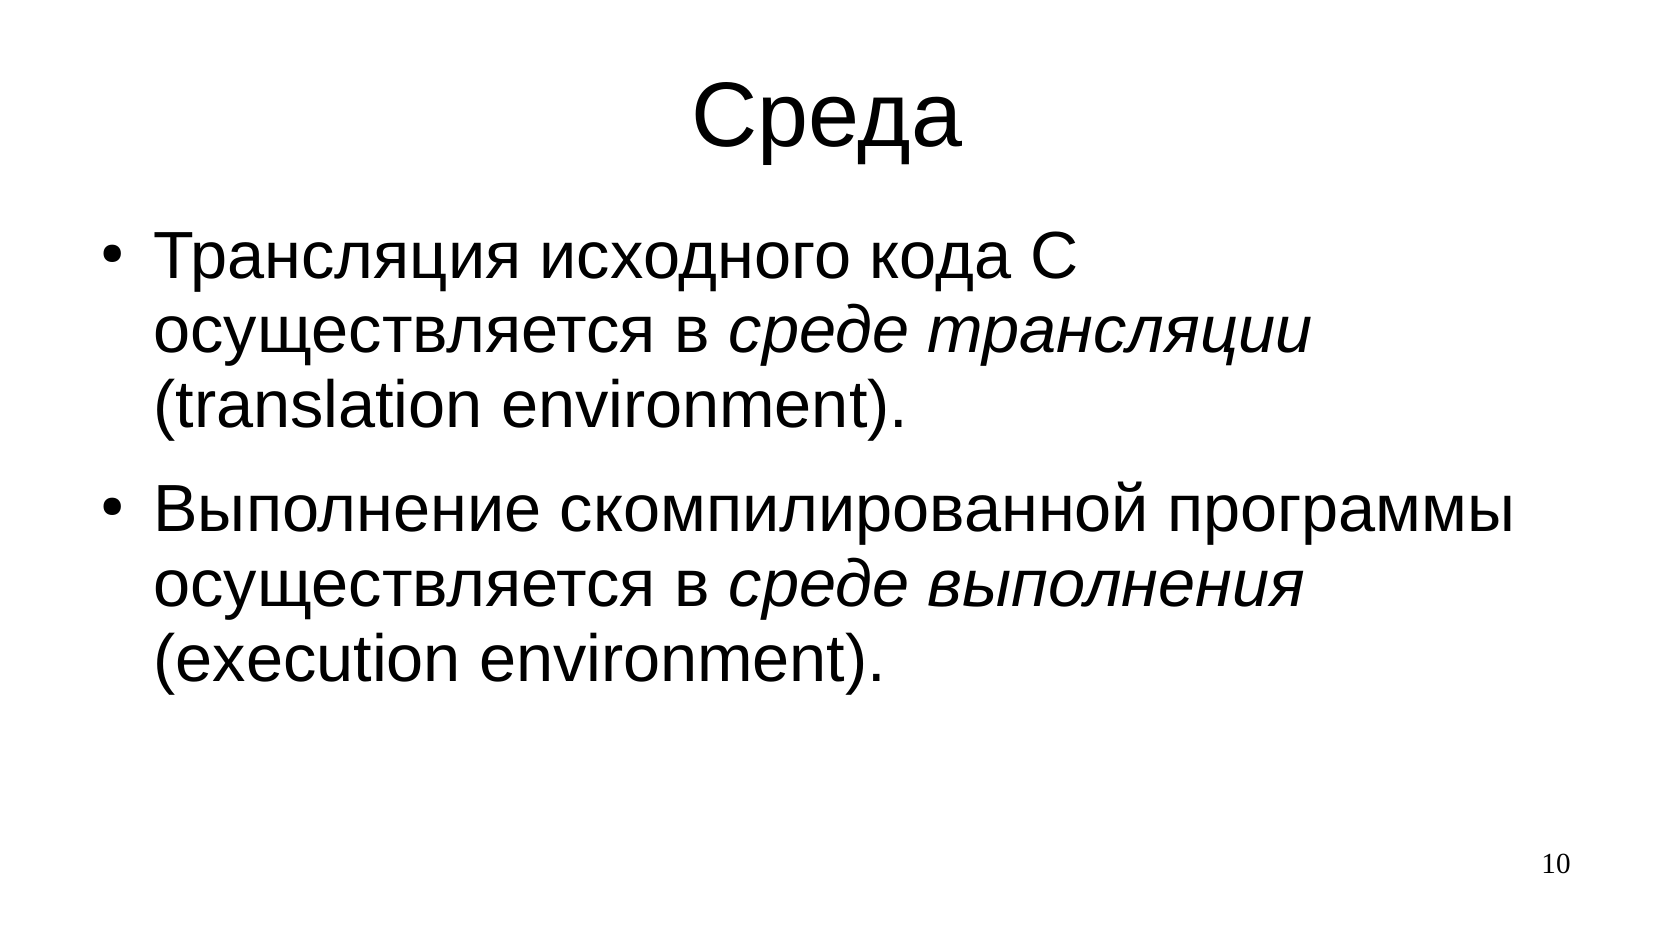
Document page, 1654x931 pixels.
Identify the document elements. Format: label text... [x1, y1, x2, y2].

list Трансляция исходного кода C осуществляется в среде трансляции (translation environment). Выполнение скомпилированной программы осуществляется в среде выполнения (execution environment). [82, 217, 1571, 758]
title Среда [82, 37, 1571, 193]
